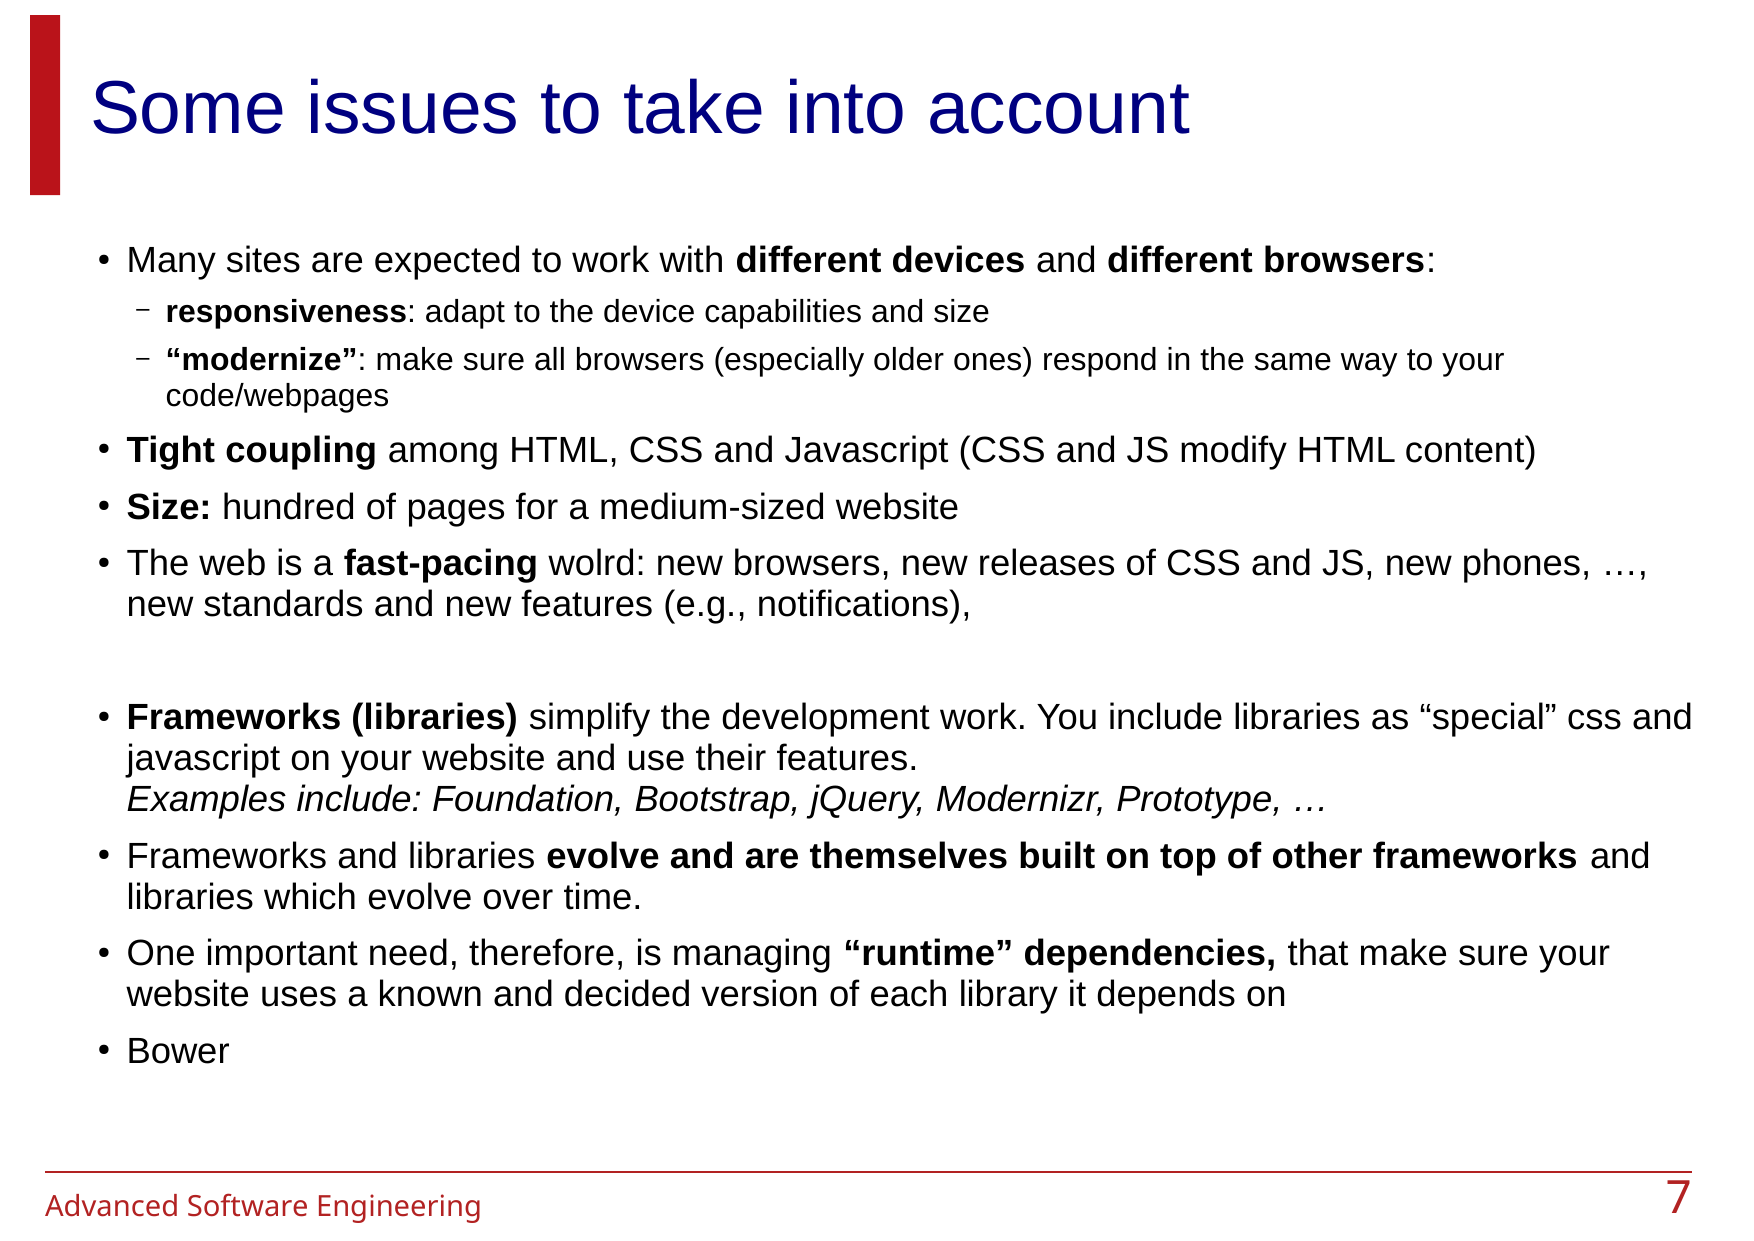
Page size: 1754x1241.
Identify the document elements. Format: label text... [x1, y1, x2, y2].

title Some issues to take into account [90, 19, 1726, 196]
list Many sites are expected to work with different devices and different browsers: responsiveness: adapt to the device capabilities and size “modernize”: make sure all browsers (especially older ones) respond in the same way to your code/webpages Tight coupling among HTML, CSS and Javascript (CSS and JS modify HTML content) Size: hundred of pages for a medium-sized website The web is a fast-pacing wolrd: new browsers, new releases of CSS and JS, new phones, …, new standards and new features (e.g., notifications), Frameworks (libraries) simplify the development work. You include libraries as “special” css and javascript on your website and use their features. Examples include: Foundation, Bootstrap, jQuery, Modernizr, Prototype, … Frameworks and libraries evolve and are themselves built on top of other frameworks and libraries which evolve over time. One important need, therefore, is managing “runtime” dependencies, that make sure your website uses a known and decided version of each library it depends on Bower [87, 240, 1696, 1081]
